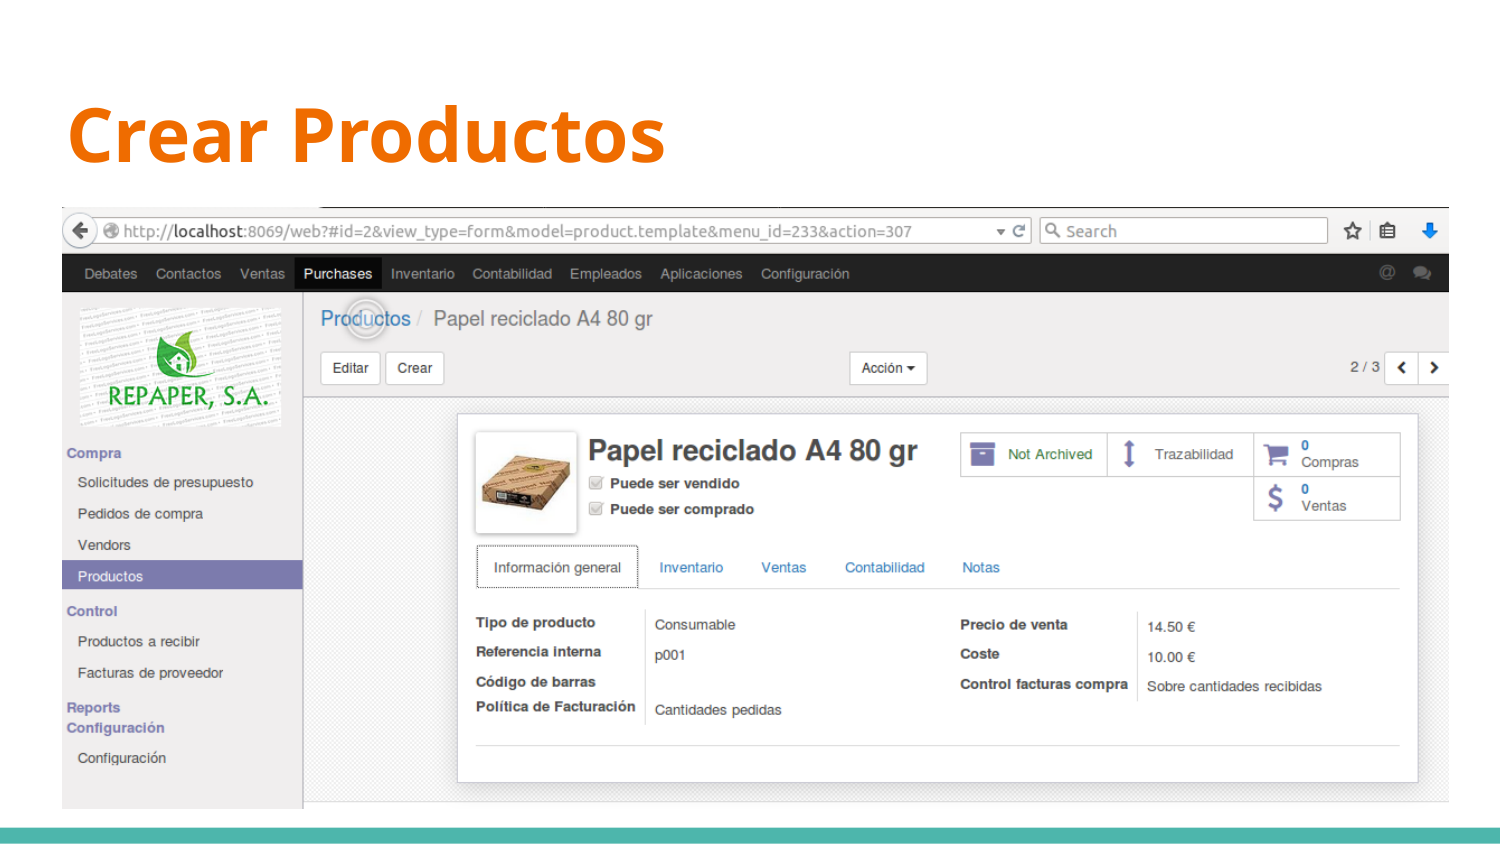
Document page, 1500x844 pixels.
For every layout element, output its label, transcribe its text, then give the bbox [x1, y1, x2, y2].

title Crear Productos [51, 72, 1449, 189]
picture [62, 207, 1449, 809]
